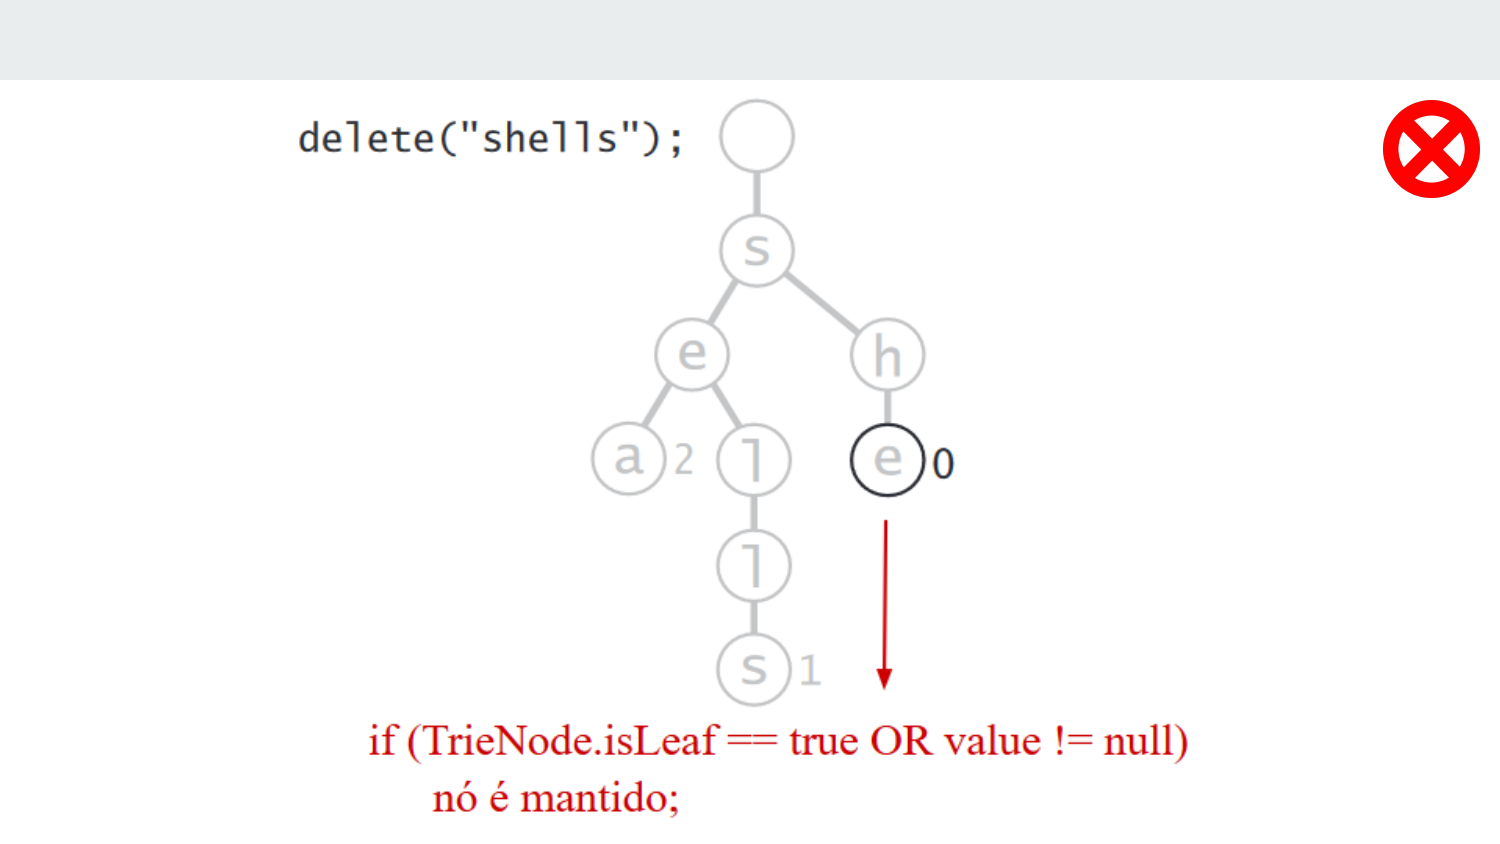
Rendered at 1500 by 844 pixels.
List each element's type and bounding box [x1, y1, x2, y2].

picture [129, 89, 1263, 844]
picture [1383, 100, 1480, 198]
